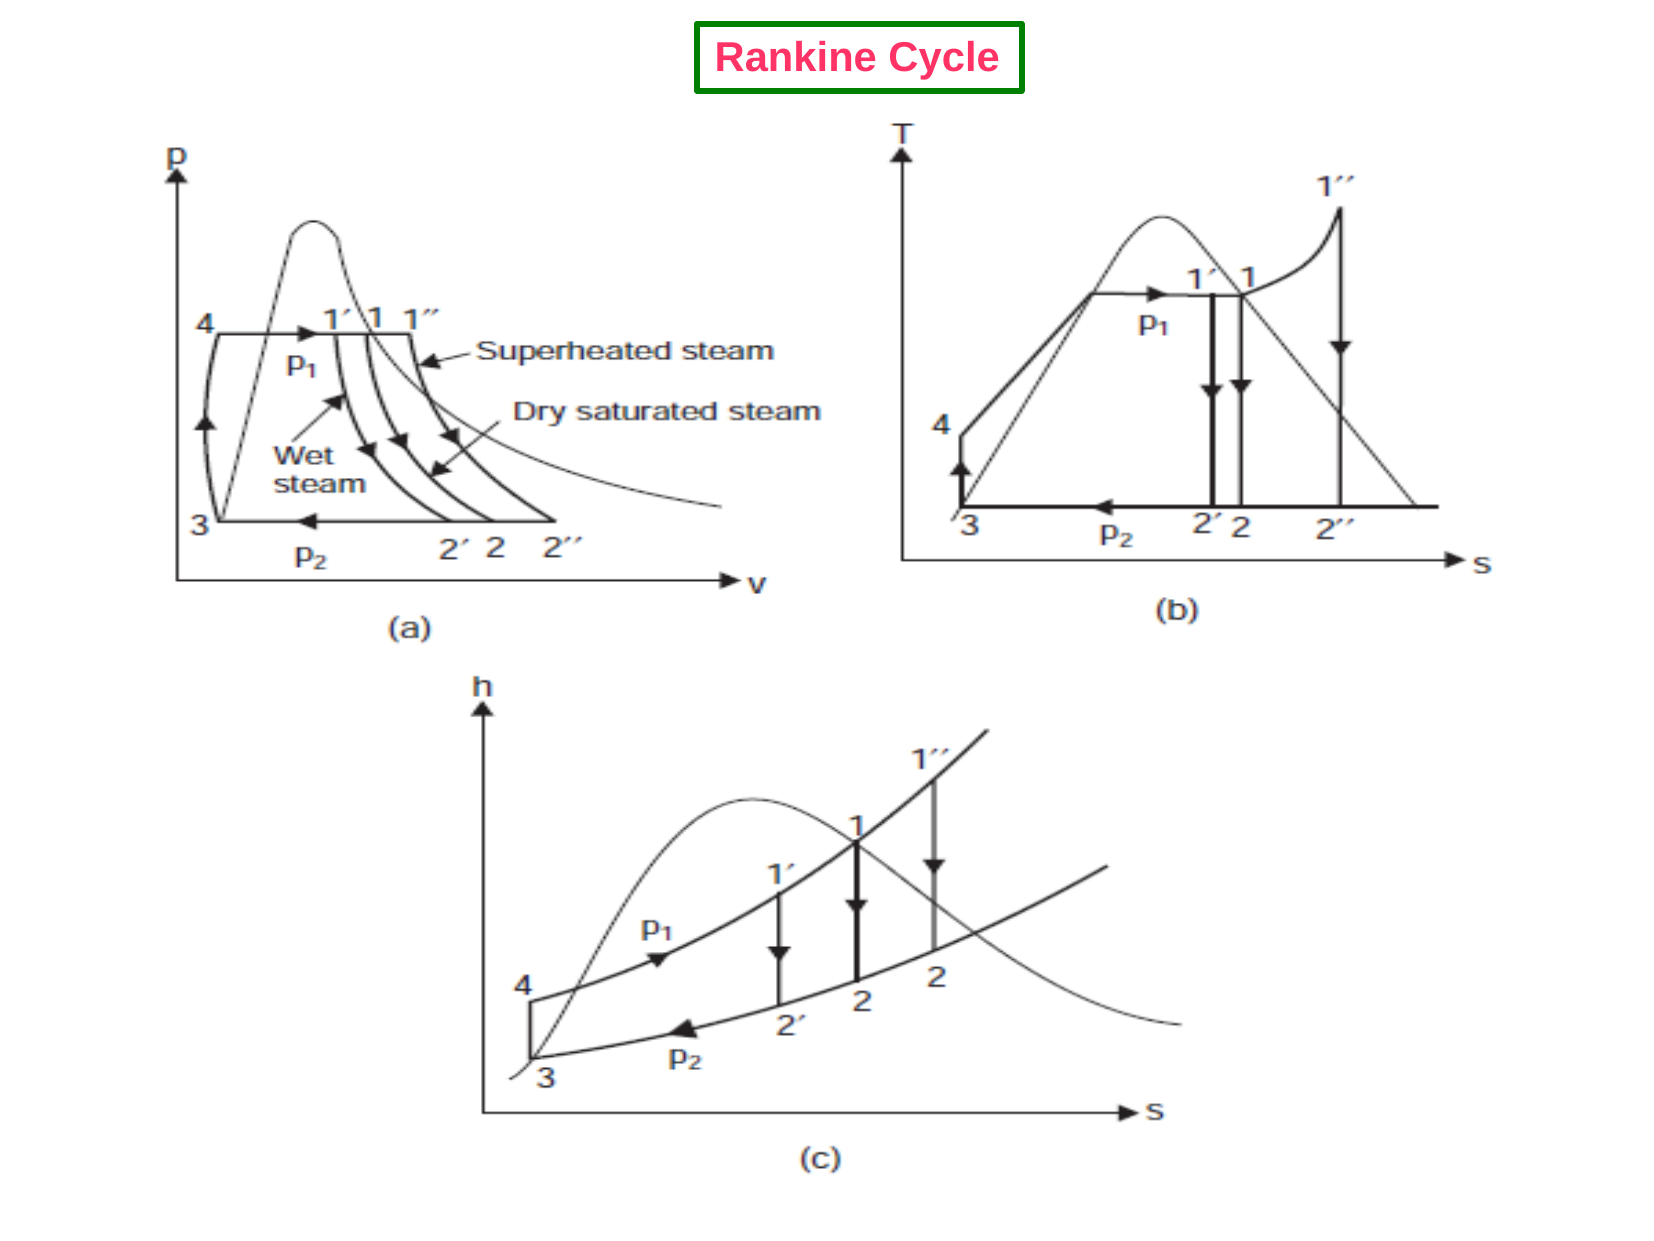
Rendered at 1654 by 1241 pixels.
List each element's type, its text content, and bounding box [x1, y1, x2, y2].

picture [94, 112, 1536, 1188]
text_box Rankine Cycle [696, 23, 1022, 91]
